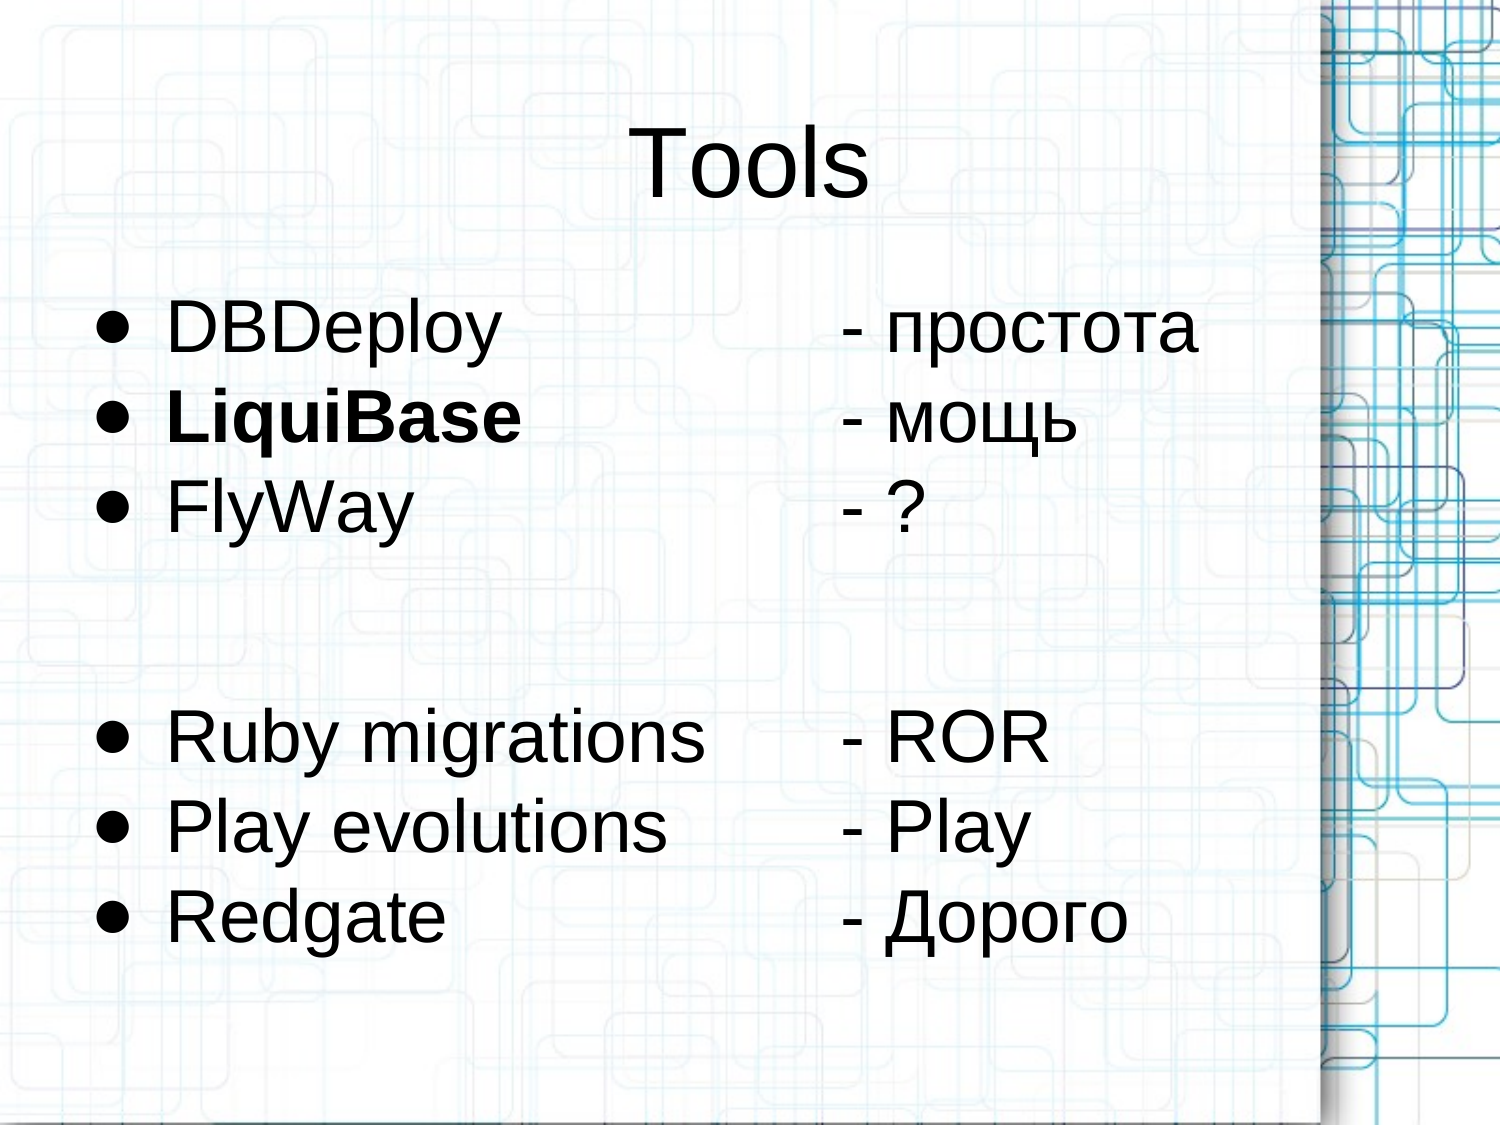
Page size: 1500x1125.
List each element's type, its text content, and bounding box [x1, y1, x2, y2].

list DBDeploy - простота LiquiBase - мощь FlyWay - ? Ruby migrations - ROR Play evolutions - Play Redgate - Дорого [75, 262, 1425, 1078]
picture [0, 0, 1500, 1125]
title Tools [75, 45, 1425, 233]
